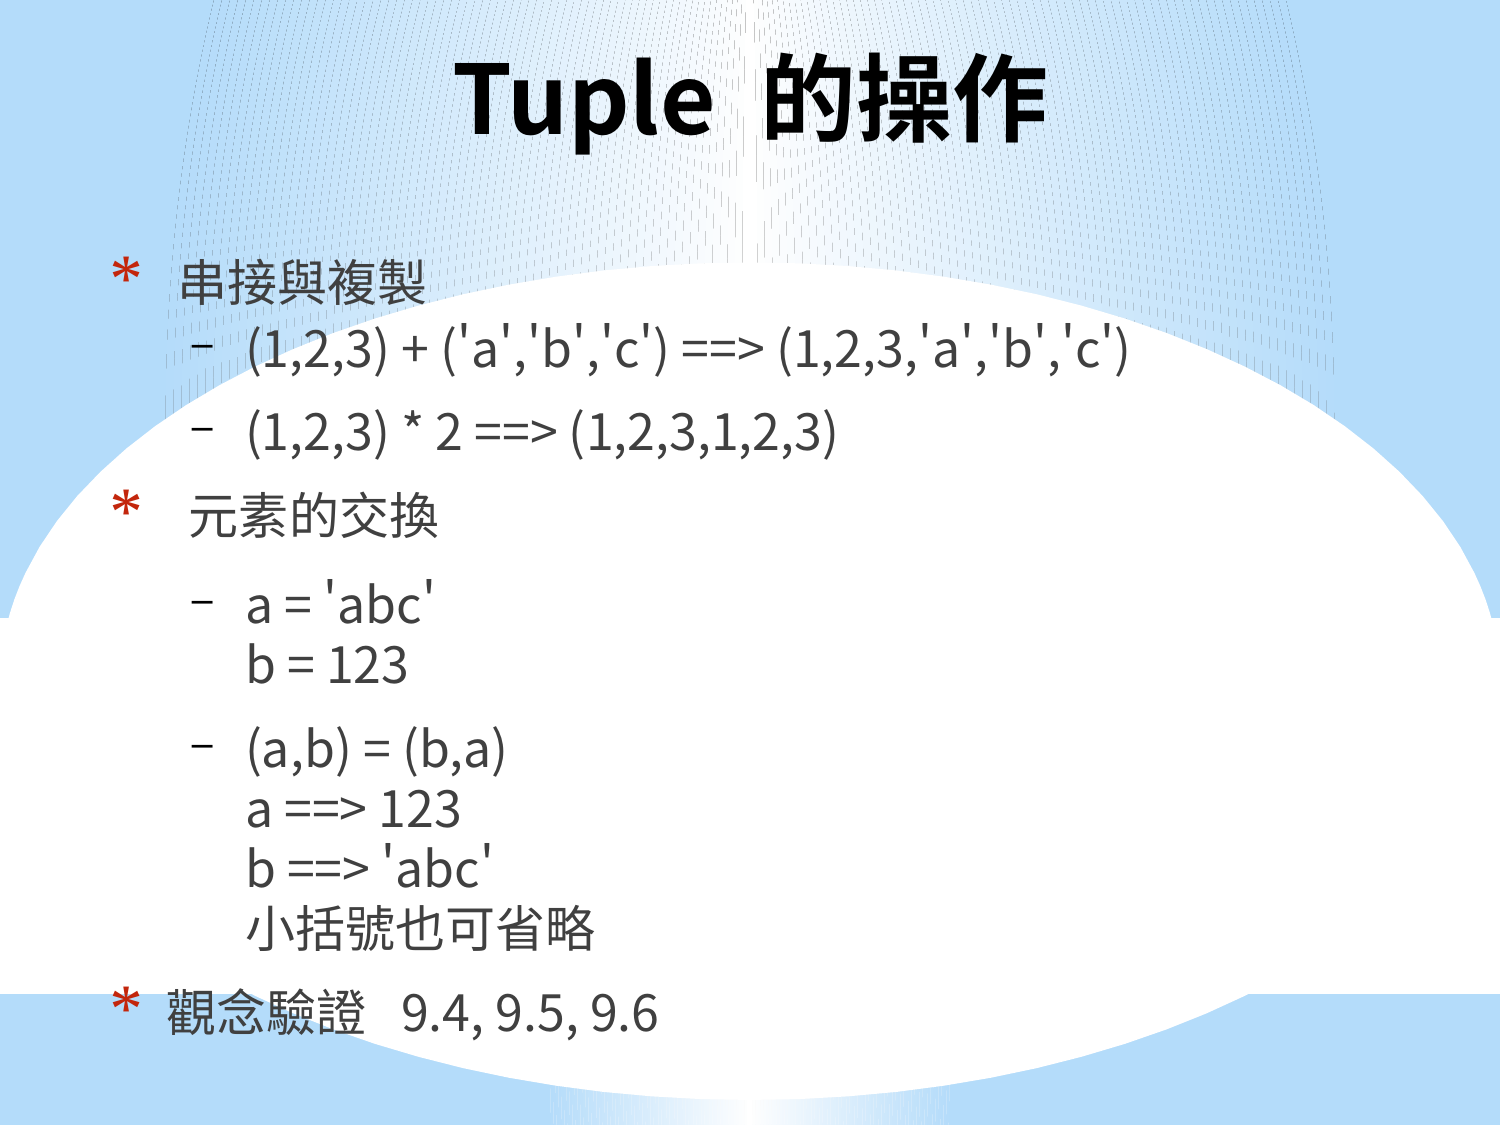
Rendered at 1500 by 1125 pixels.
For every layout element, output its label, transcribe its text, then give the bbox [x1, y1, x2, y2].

title Tuple 的操作 [0, 30, 1500, 219]
list 串接與複製 (1,2,3) + ('a','b','c') ==> (1,2,3,'a','b','c') (1,2,3) * 2 ==> (1,2,3,1,2,3) 元素的交換 a = 'abc' b = 123 (a,b) = (b,a) a ==> 123 b ==> 'abc' 小括號也可省略 觀念驗證 9.4, 9.5, 9.6 [88, 243, 1400, 1047]
